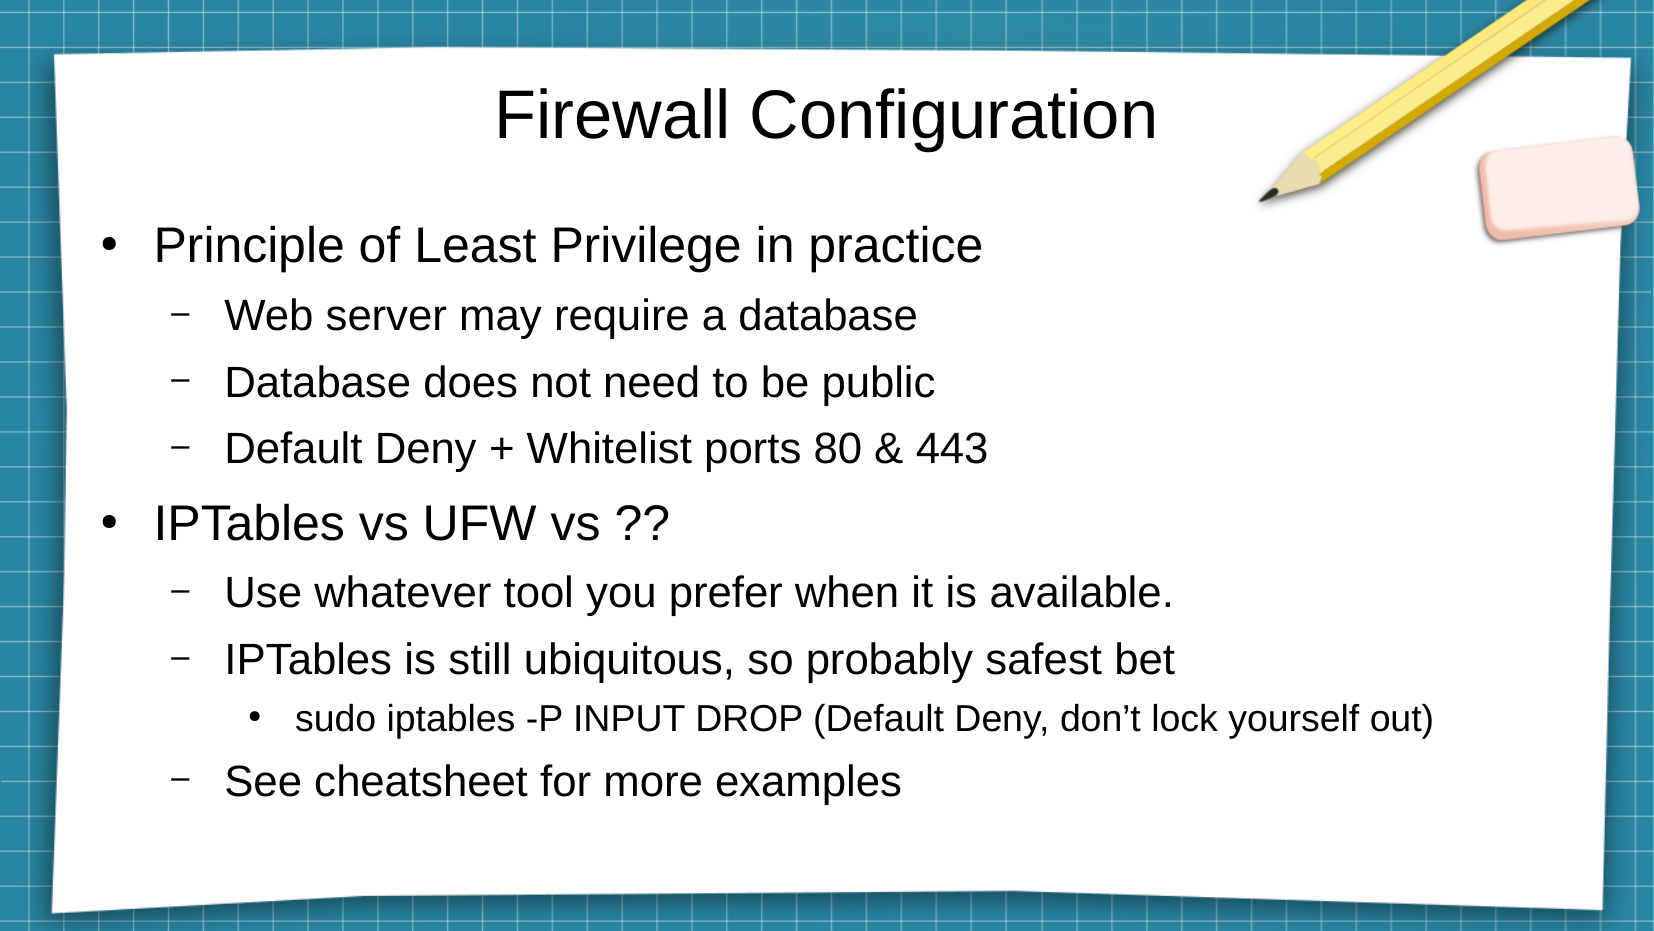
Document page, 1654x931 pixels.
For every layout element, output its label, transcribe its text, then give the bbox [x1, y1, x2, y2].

title Firewall Configuration [82, 37, 1571, 193]
picture [0, 0, 1654, 931]
list Principle of Least Privilege in practice Web server may require a database Database does not need to be public Default Deny + Whitelist ports 80 & 443 IPTables vs UFW vs ?? Use whatever tool you prefer when it is available. IPTables is still ubiquitous, so probably safest bet sudo iptables -P INPUT DROP (Default Deny, don’t lock yourself out) See cheatsheet for more examples [82, 217, 1571, 863]
